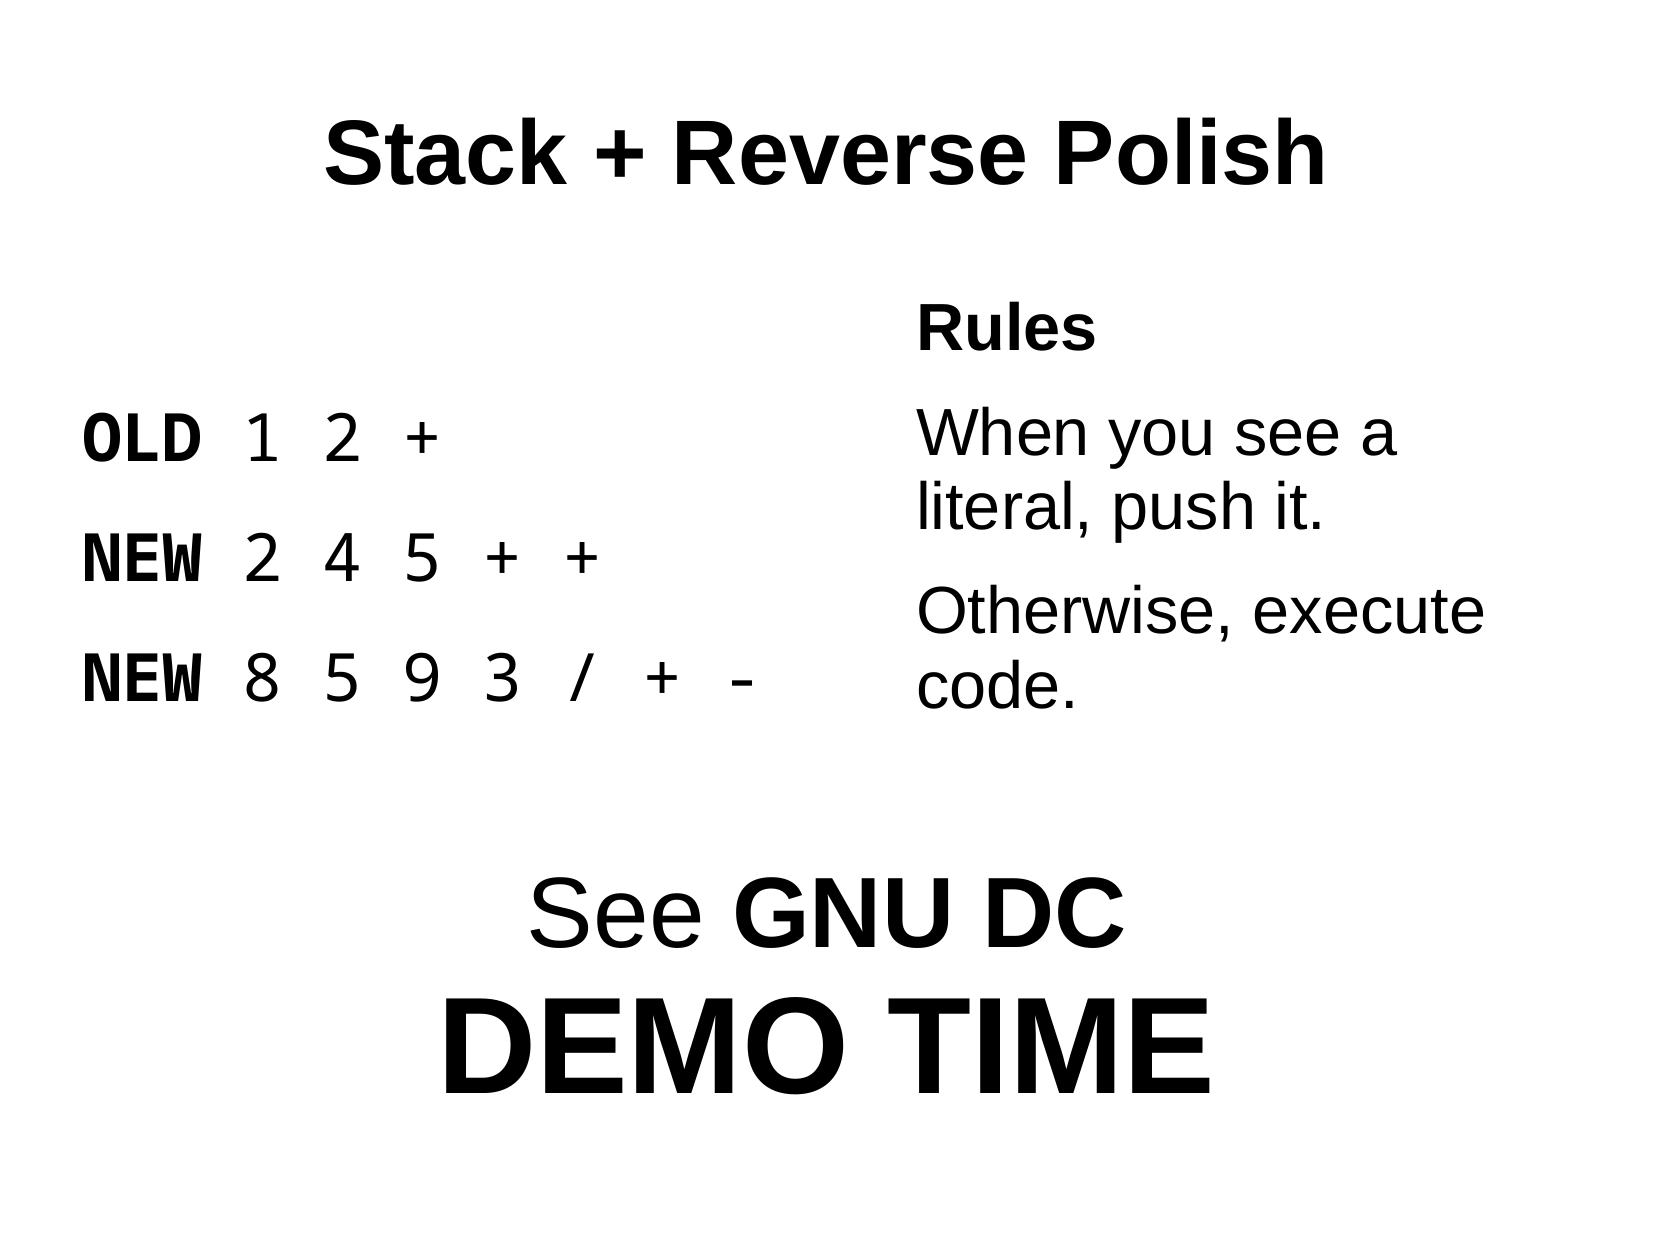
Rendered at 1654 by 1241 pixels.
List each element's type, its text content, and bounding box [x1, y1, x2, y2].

title Stack + Reverse Polish [82, 49, 1571, 257]
list OLD 1 2 + NEW 2 4 5 + + NEW 8 5 9 3 / + - [82, 390, 809, 751]
text_box See GNU DC DEMO TIME [384, 850, 1270, 1241]
list Rules When you see a literal, push it. Otherwise, execute code. [845, 290, 1572, 751]
